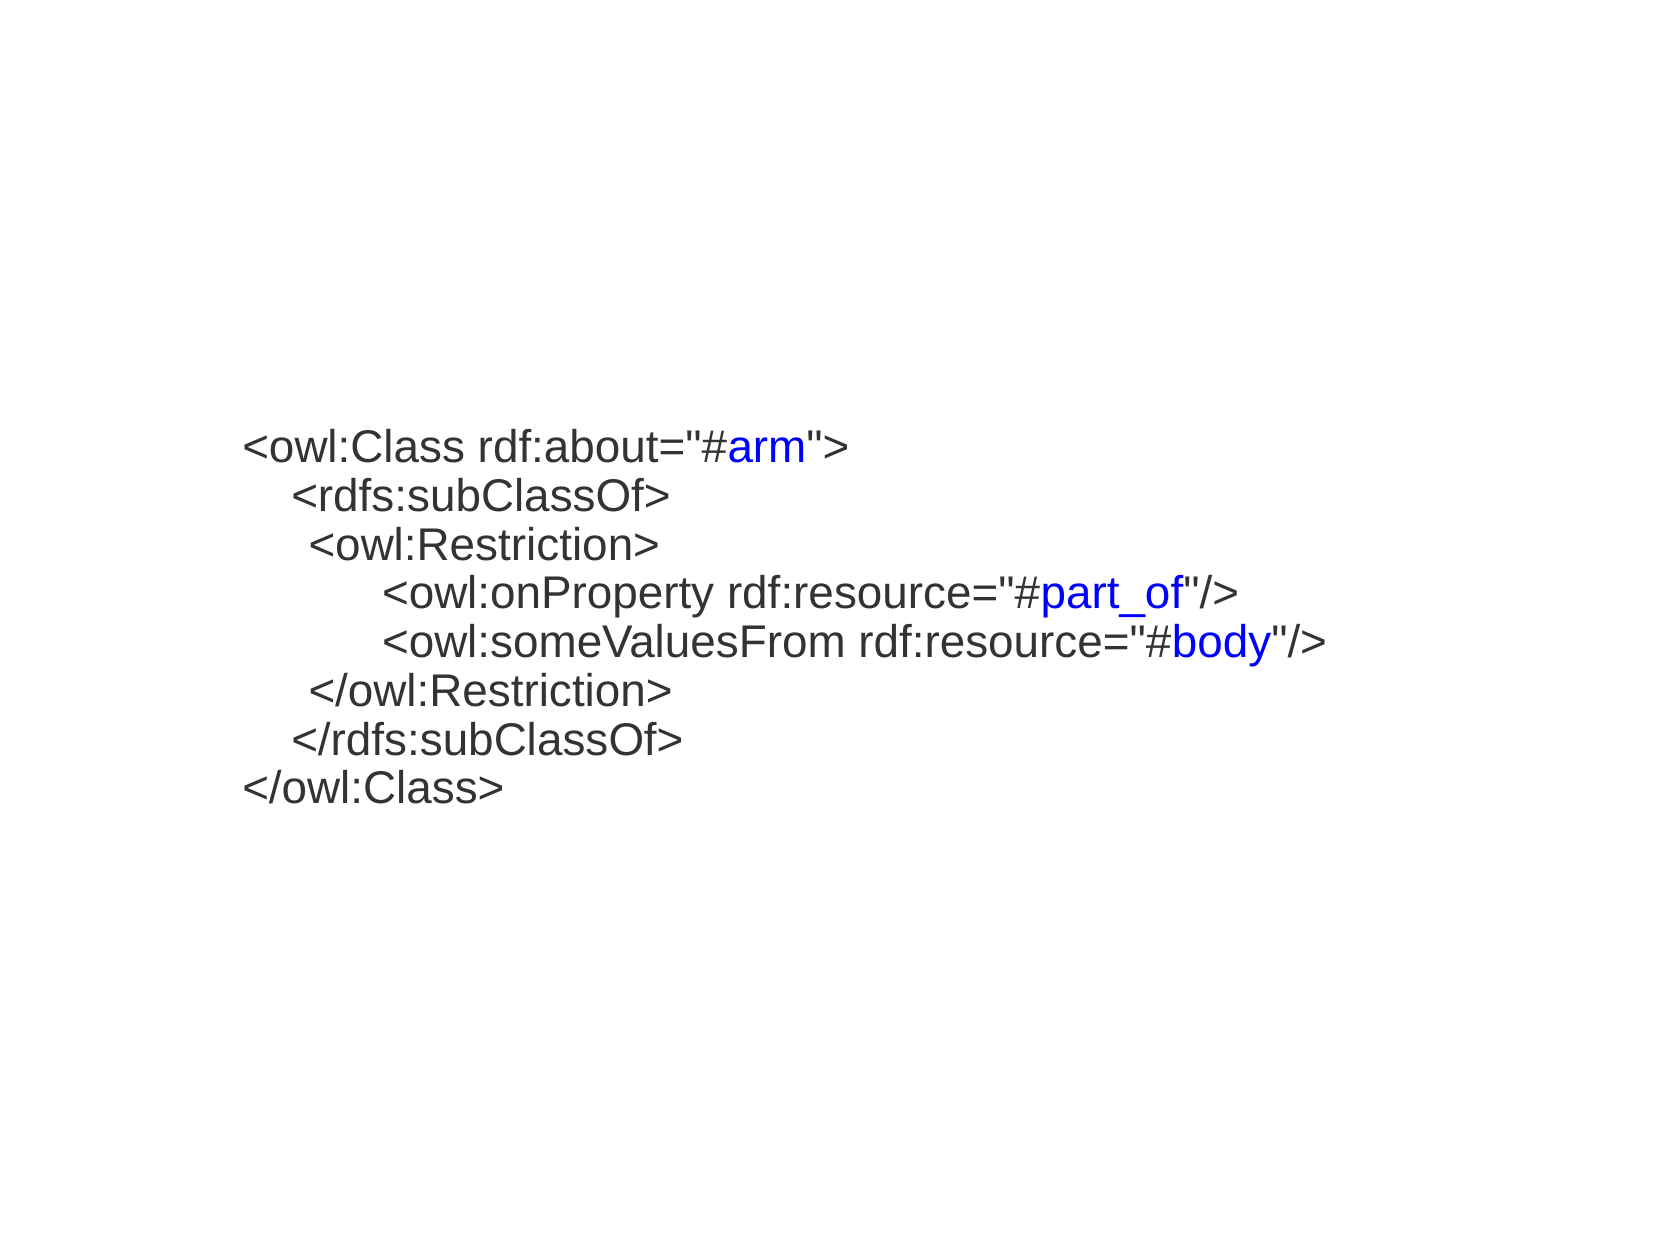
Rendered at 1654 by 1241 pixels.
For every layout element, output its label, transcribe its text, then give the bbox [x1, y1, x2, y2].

text_box <owl:Class rdf:about="#arm"> <rdfs:subClassOf> <owl:Restriction> <owl:onProperty rdf:resource="#part_of"/> <owl:someValuesFrom rdf:resource="#body"/> </owl:Restriction> </rdfs:subClassOf> </owl:Class> [220, 416, 1440, 824]
